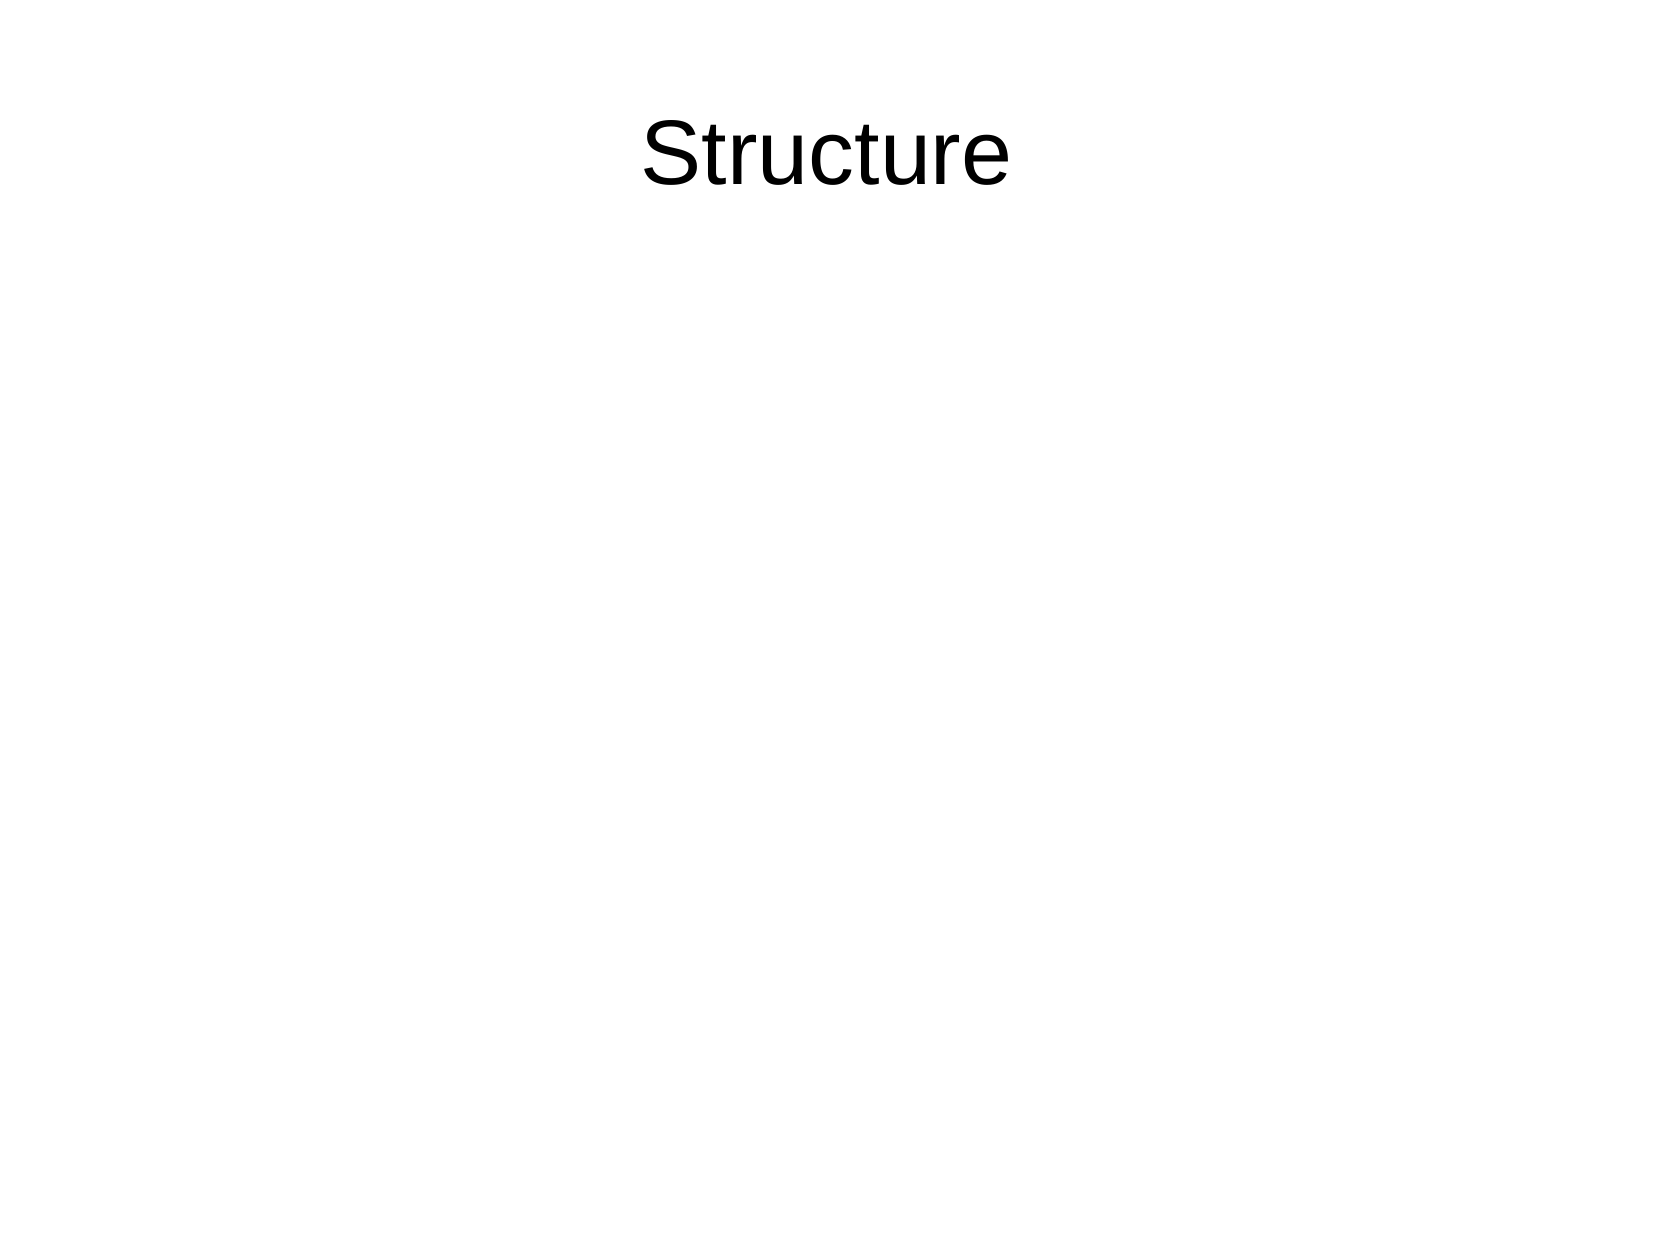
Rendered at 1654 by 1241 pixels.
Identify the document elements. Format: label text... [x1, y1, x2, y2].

title Structure [82, 49, 1571, 257]
